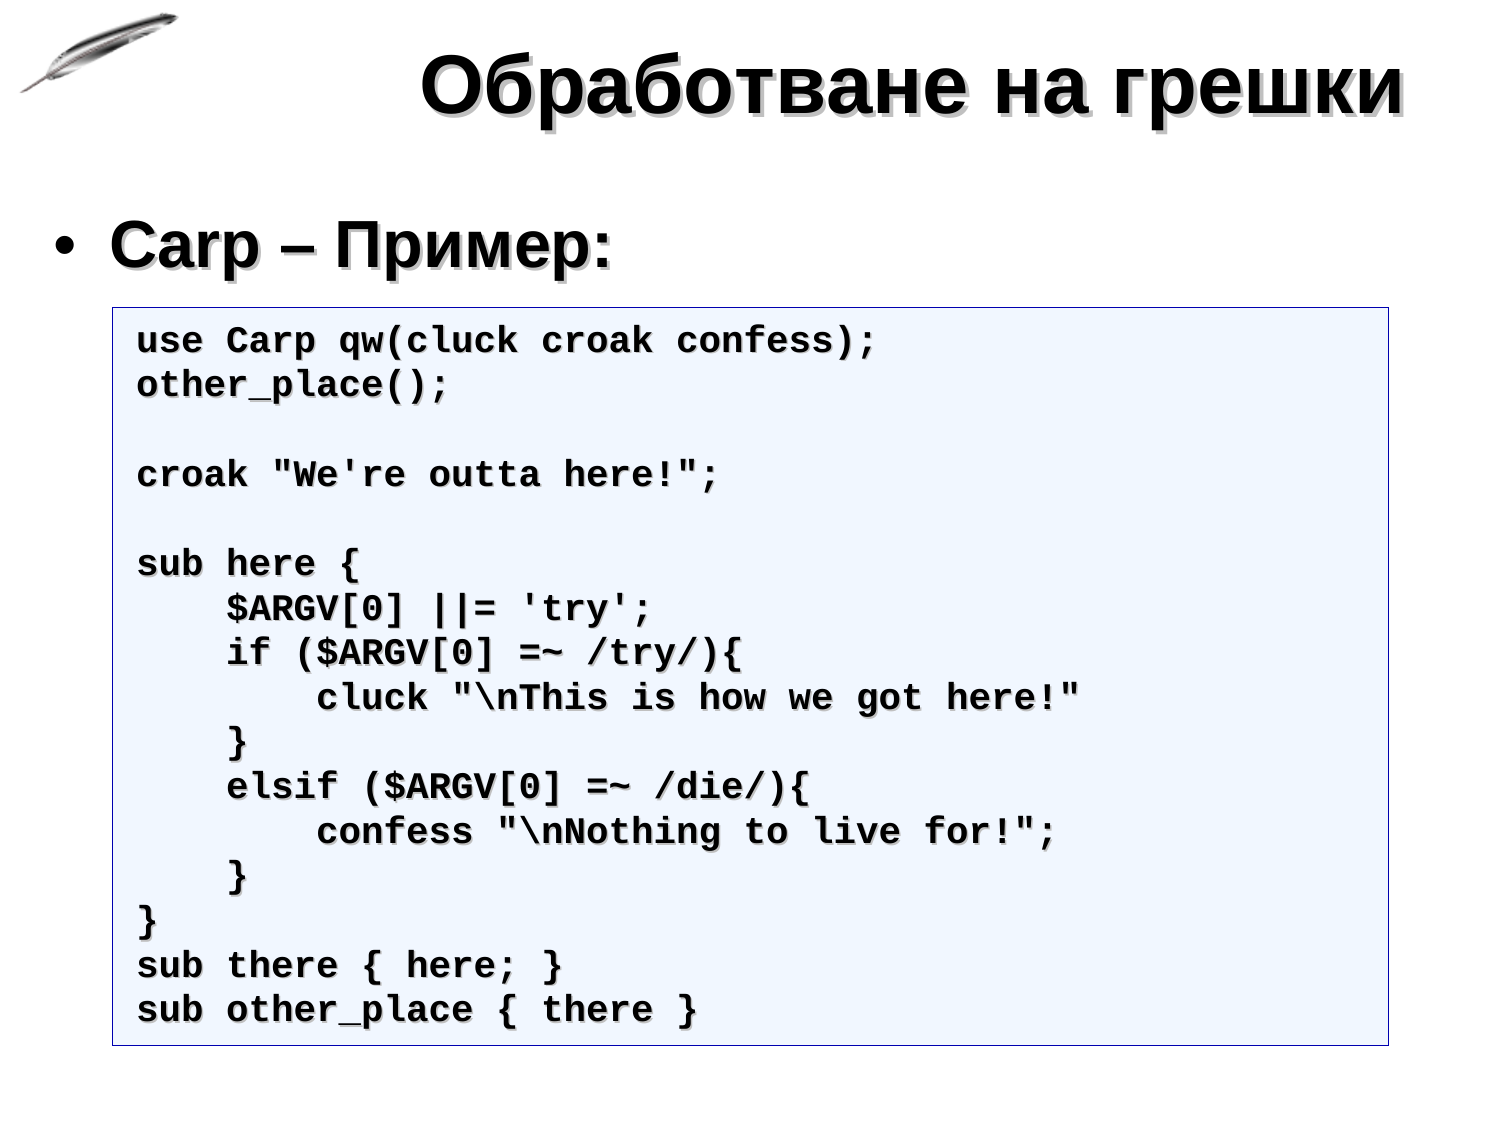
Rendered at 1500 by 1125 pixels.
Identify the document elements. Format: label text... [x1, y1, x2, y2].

title Обработване на грешки [419, 0, 1459, 179]
picture [16, 11, 184, 95]
list Carp – Пример: [53, 207, 1447, 1084]
text_box use Carp qw(cluck croak confess); other_place(); croak "We're outta here!"; sub here { $ARGV[0] ||= 'try'; if ($ARGV[0] =~ /try/){ cluck "\nThis is how we got here!" } elsif ($ARGV[0] =~ /die/){ confess "\nNothing to live for!"; } } sub there { here; } sub other_place { there } [112, 307, 1389, 1046]
